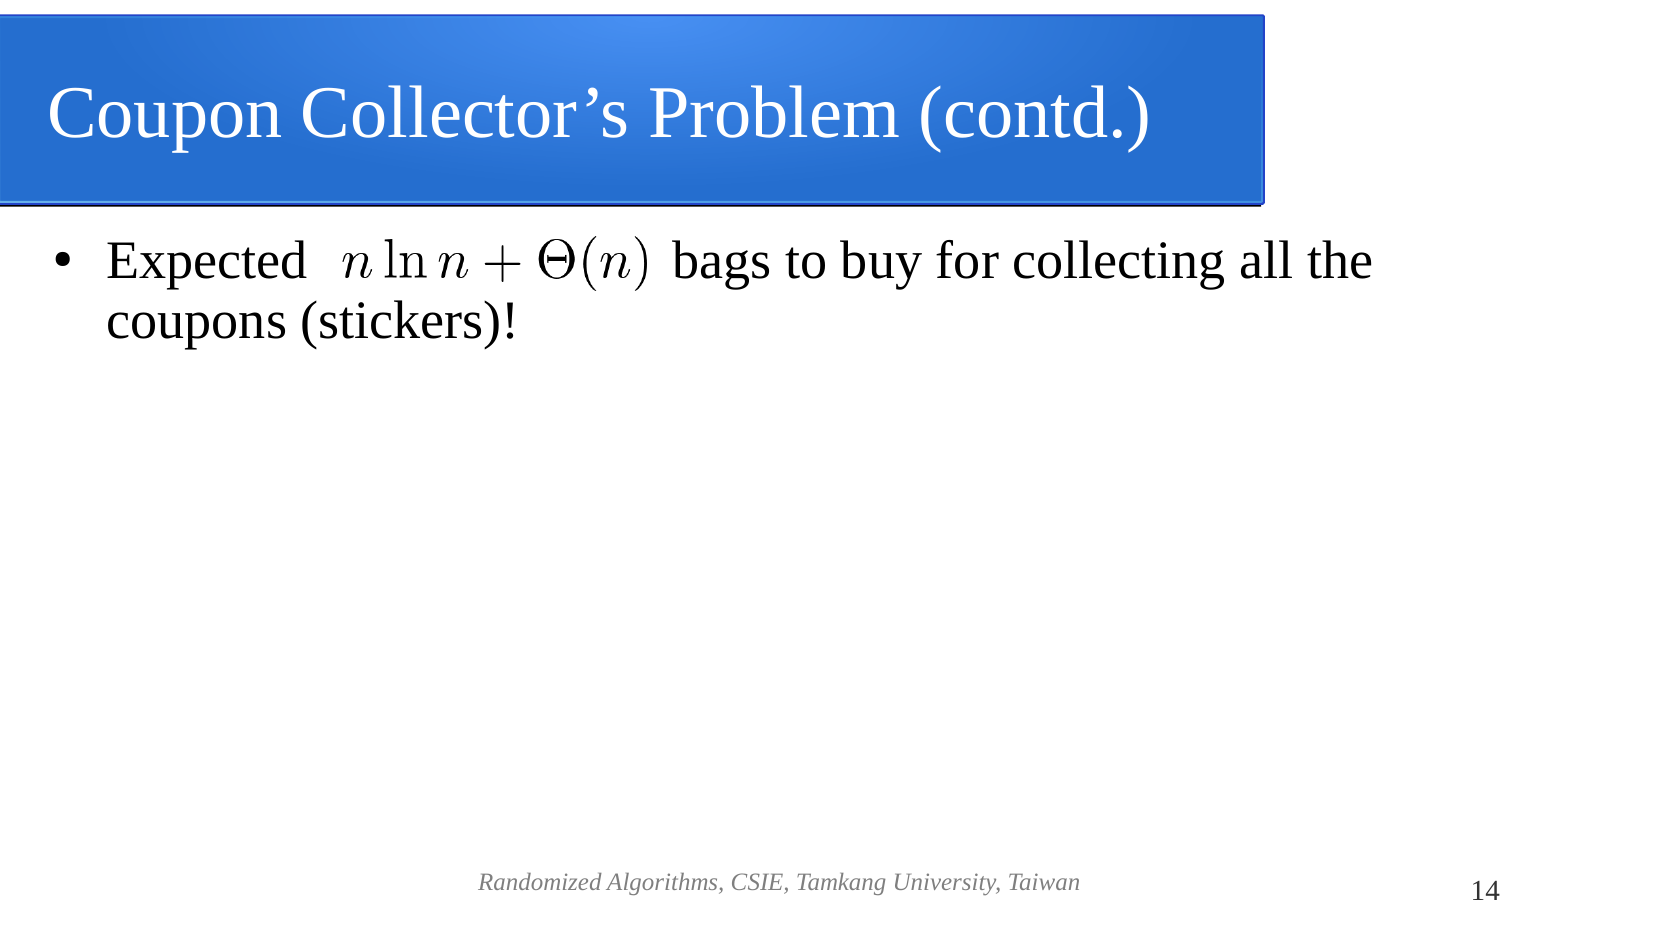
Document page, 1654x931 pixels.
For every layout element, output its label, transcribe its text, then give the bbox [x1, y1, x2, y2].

title Coupon Collector’s Problem (contd.) [47, 35, 1199, 189]
list Expected bags to buy for collecting all the coupons (stickers)! [35, 230, 1524, 770]
picture [342, 236, 647, 291]
